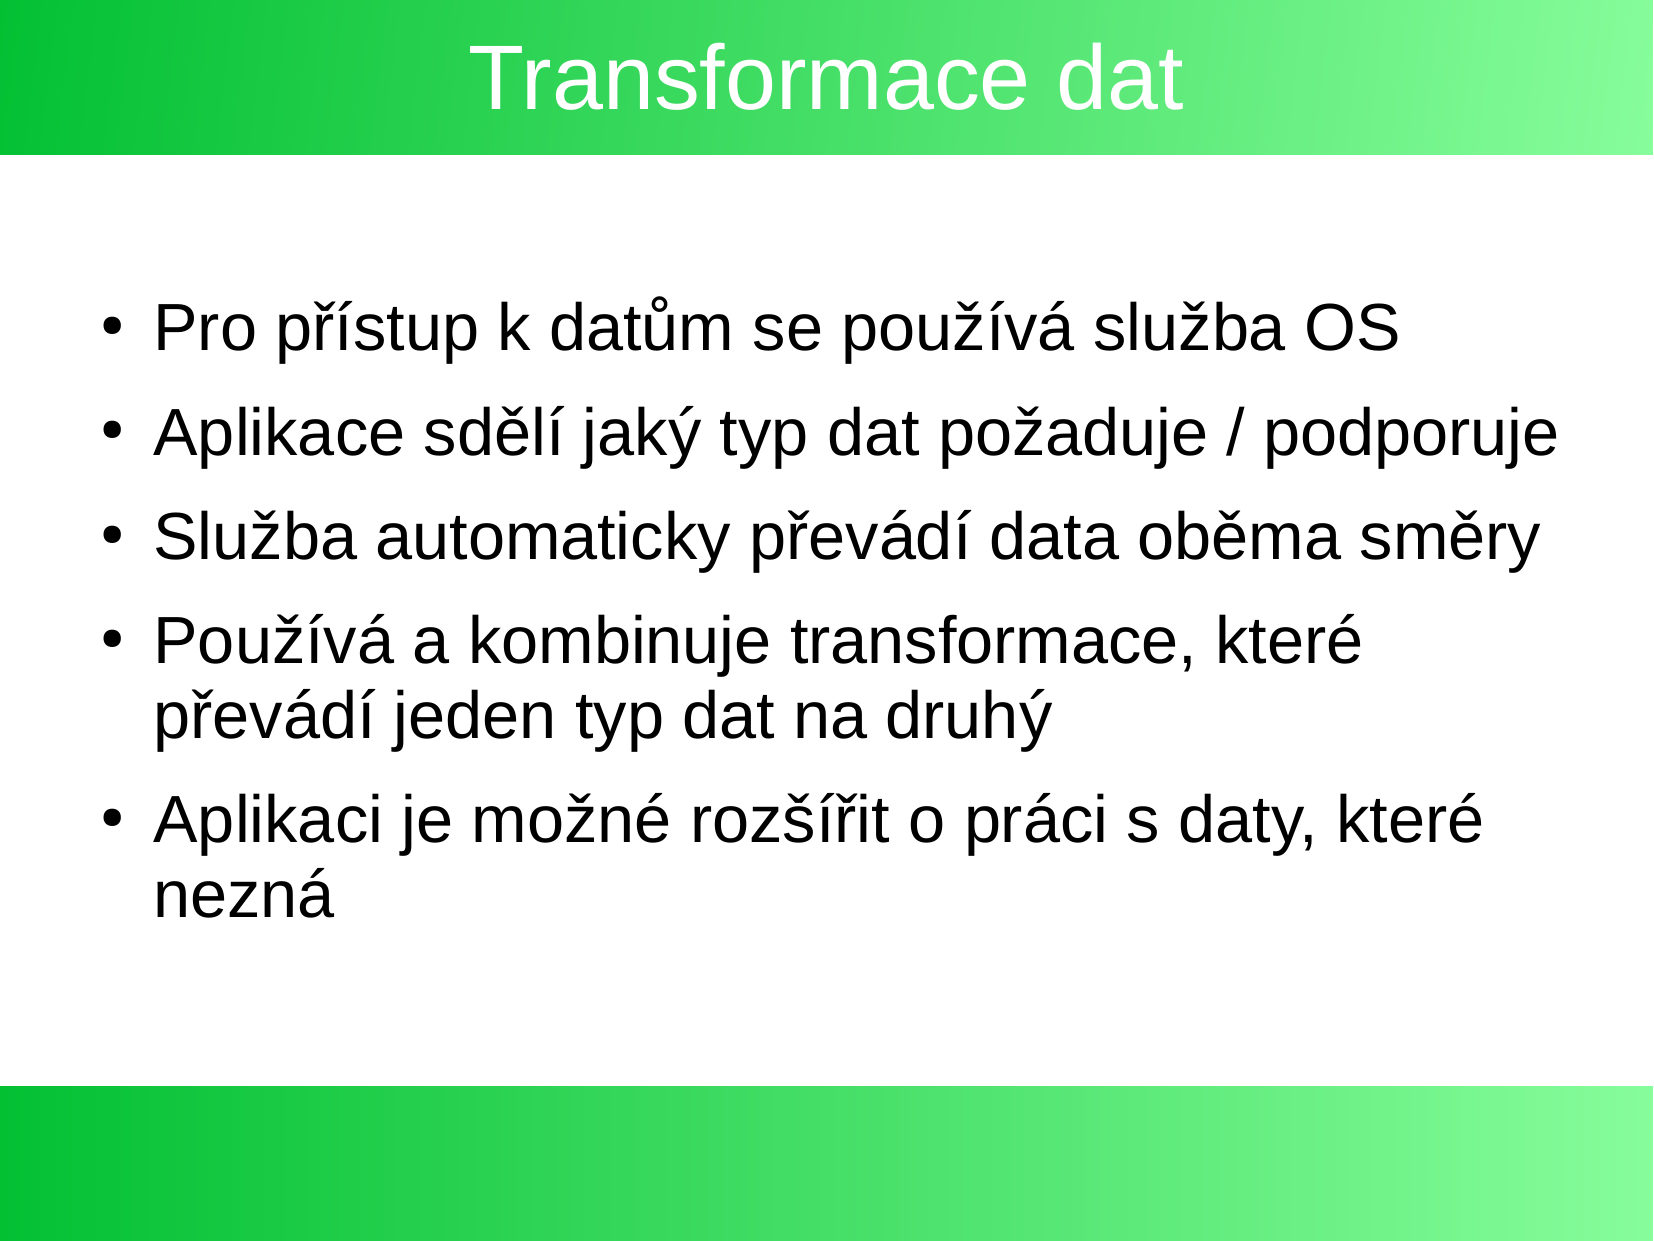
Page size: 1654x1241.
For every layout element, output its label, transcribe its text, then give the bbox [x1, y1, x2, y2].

list Pro přístup k datům se používá služba OS Aplikace sdělí jaký typ dat požaduje / podporuje Služba automaticky převádí data oběma směry Používá a kombinuje transformace, které převádí jeden typ dat na druhý Aplikaci je možné rozšířit o práci s daty, které nezná [82, 290, 1571, 1010]
title Transformace dat [82, 25, 1571, 130]
